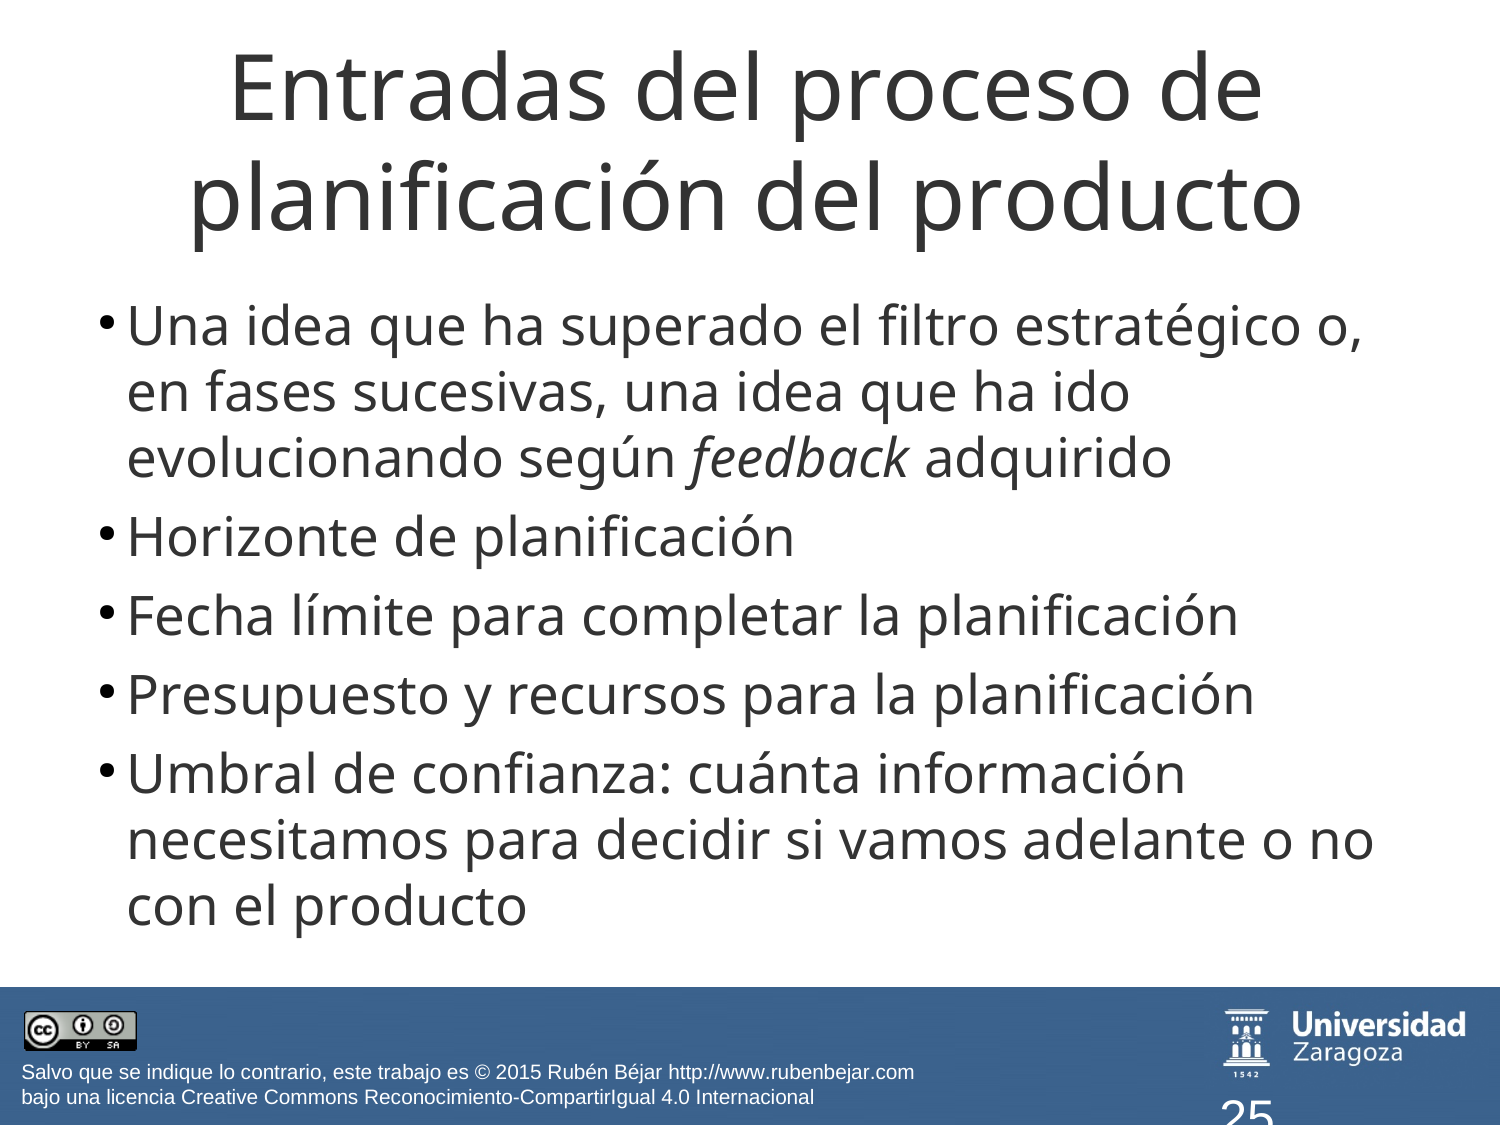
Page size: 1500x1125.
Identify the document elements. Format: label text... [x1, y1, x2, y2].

title Entradas del proceso de planificación del producto [74, 21, 1420, 257]
picture [0, 987, 1500, 1125]
list Una idea que ha superado el filtro estratégico o, en fases sucesivas, una idea que ha ido evolucionando según feedback adquirido Horizonte de planificación Fecha límite para completar la planificación Presupuesto y recursos para la planificación Umbral de confianza: cuánta información necesitamos para decidir si vamos adelante o no con el producto [82, 283, 1418, 957]
